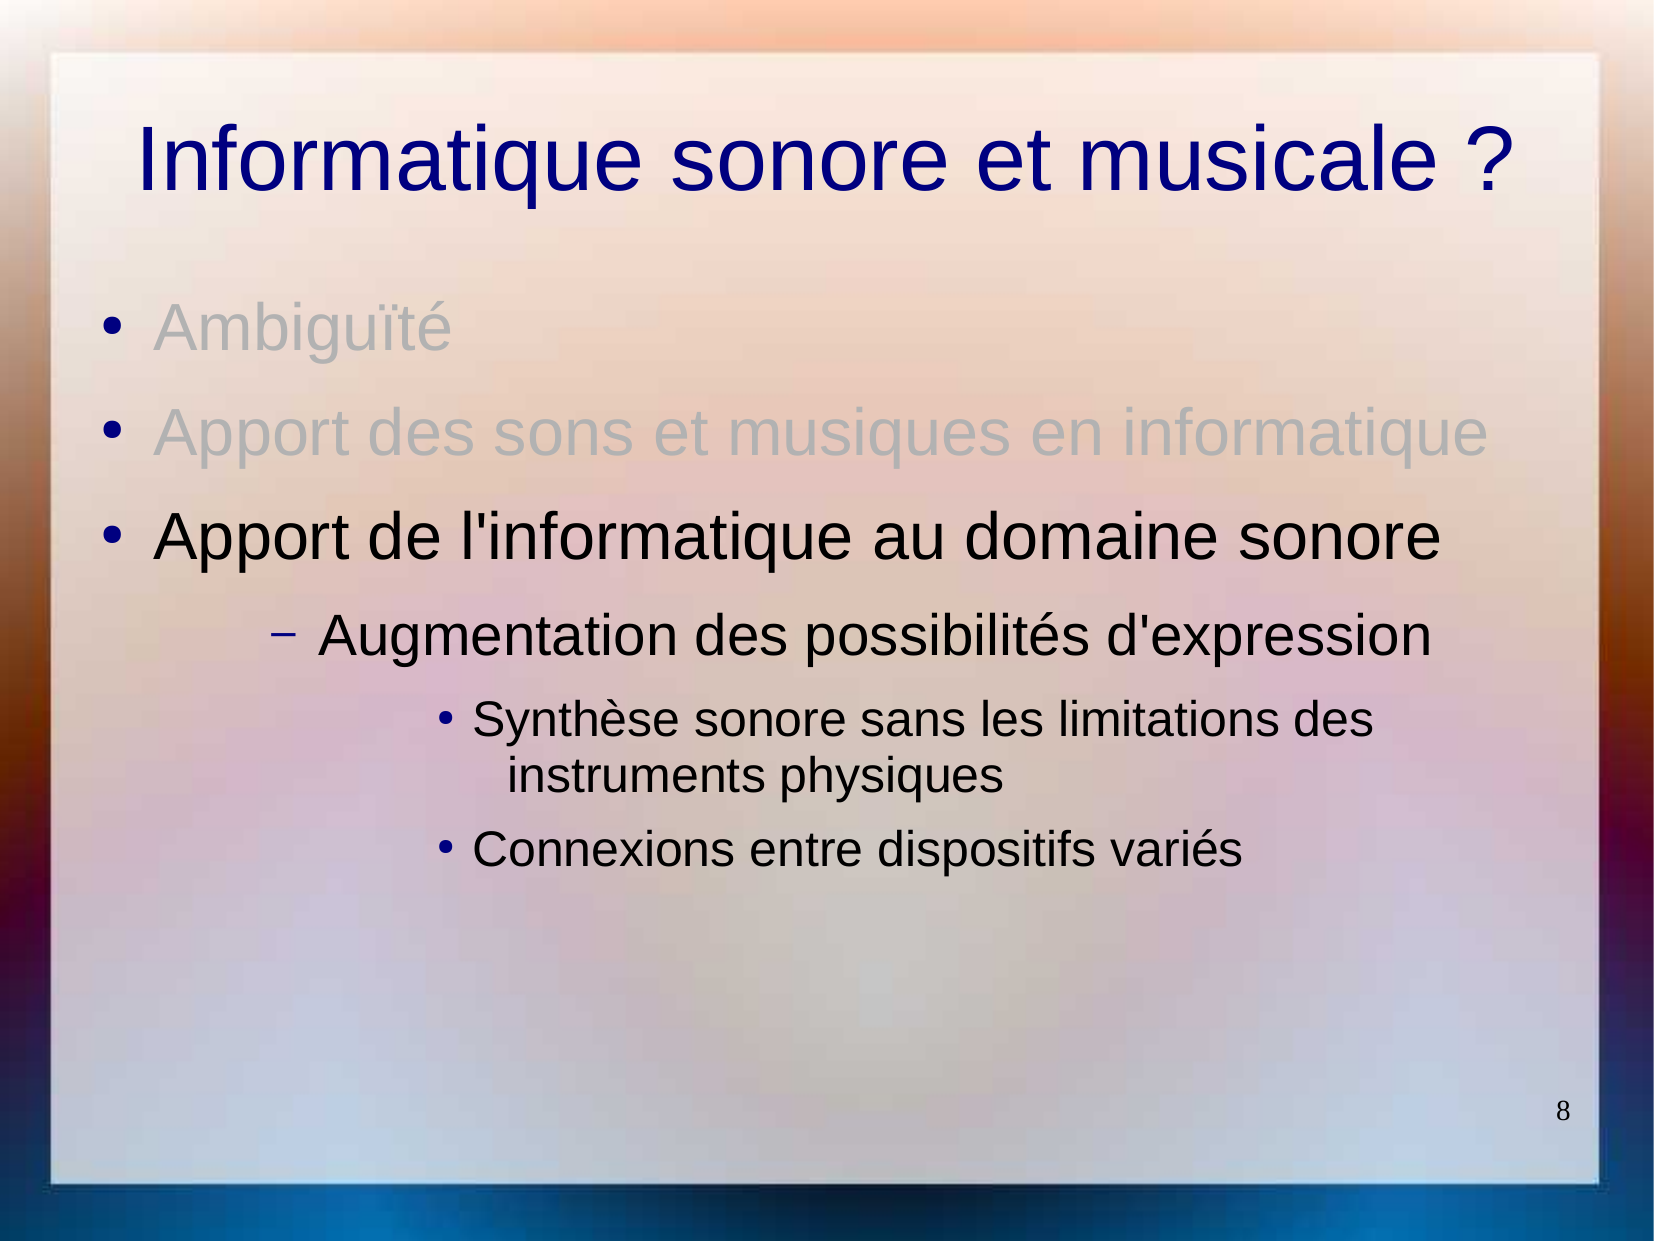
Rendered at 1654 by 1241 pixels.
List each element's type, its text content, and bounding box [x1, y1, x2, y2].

list Ambiguïté Apport des sons et musiques en informatique Apport de l'informatique au domaine sonore Augmentation des possibilités d'expression Synthèse sonore sans les limitations des instruments physiques Connexions entre dispositifs variés [82, 290, 1571, 1109]
title Informatique sonore et musicale ? [82, 55, 1571, 263]
picture [0, 0, 1654, 1241]
